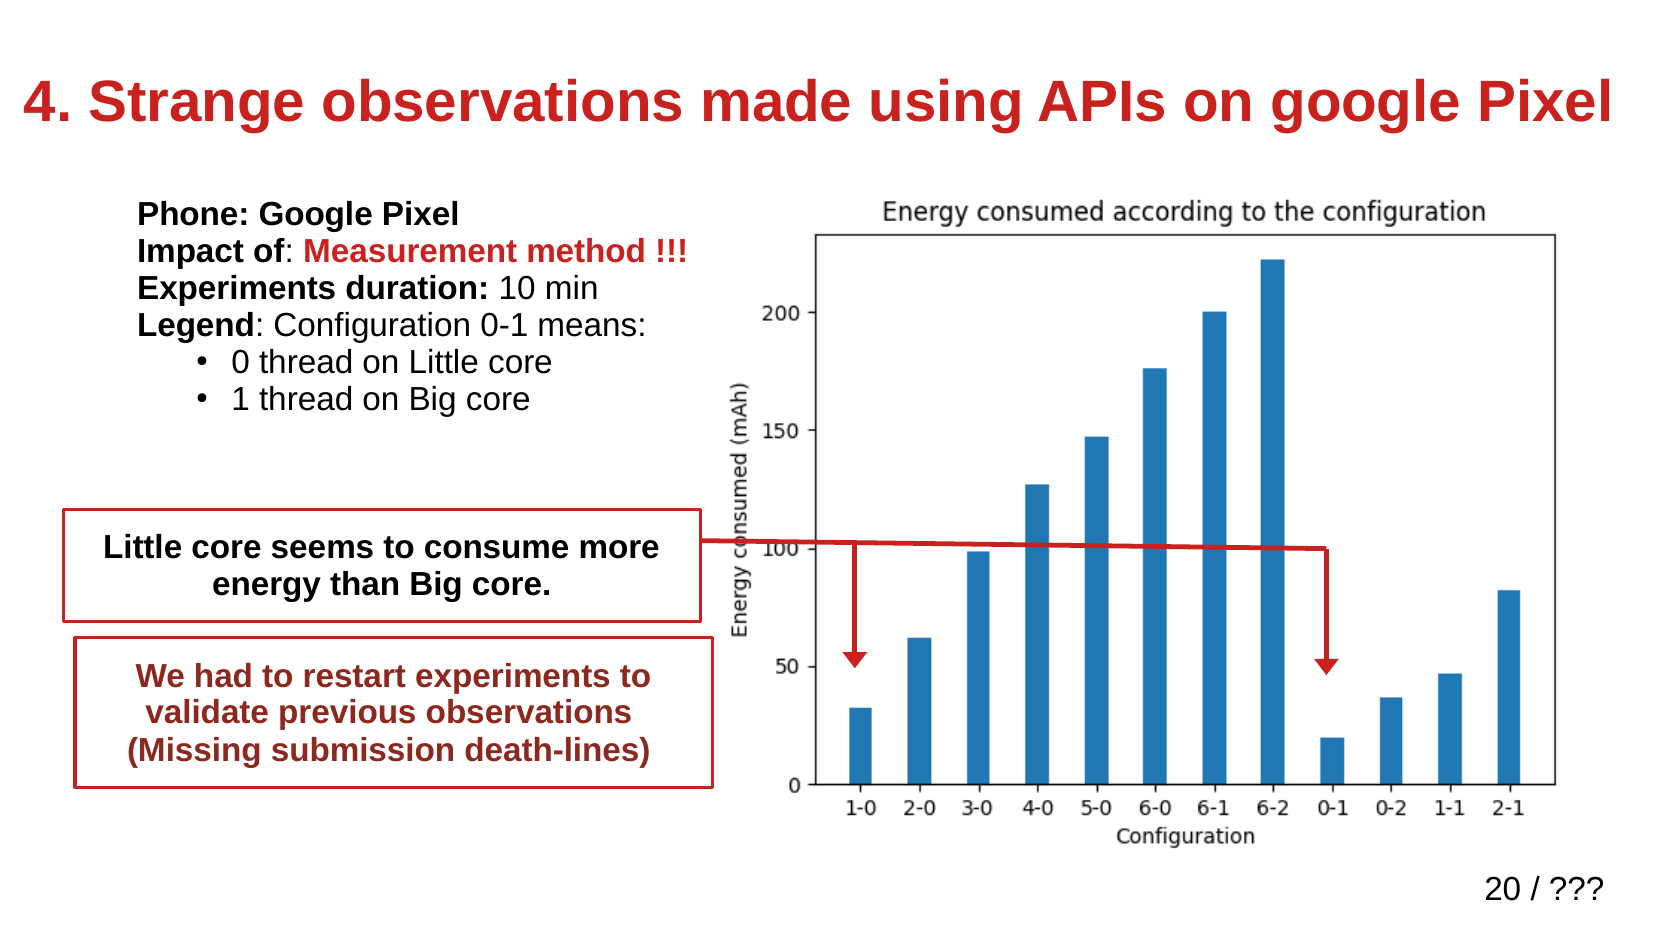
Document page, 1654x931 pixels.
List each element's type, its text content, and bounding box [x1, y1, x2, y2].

picture [696, 177, 1650, 863]
text_box Phone: Google Pixel Impact of: Measurement method !!! Experiments duration: 10 min Legend: Configuration 0-1 means: 0 thread on Little core 1 thread on Big core [122, 188, 835, 463]
text_box 20 / ??? [1469, 862, 1654, 931]
text_box Little core seems to consume more energy than Big core. [63, 509, 701, 622]
title 4. Strange observations made using APIs on google Pixel [23, 26, 1654, 177]
text_box We had to restart experiments to validate previous observations (Missing submission death-lines) [74, 637, 713, 788]
